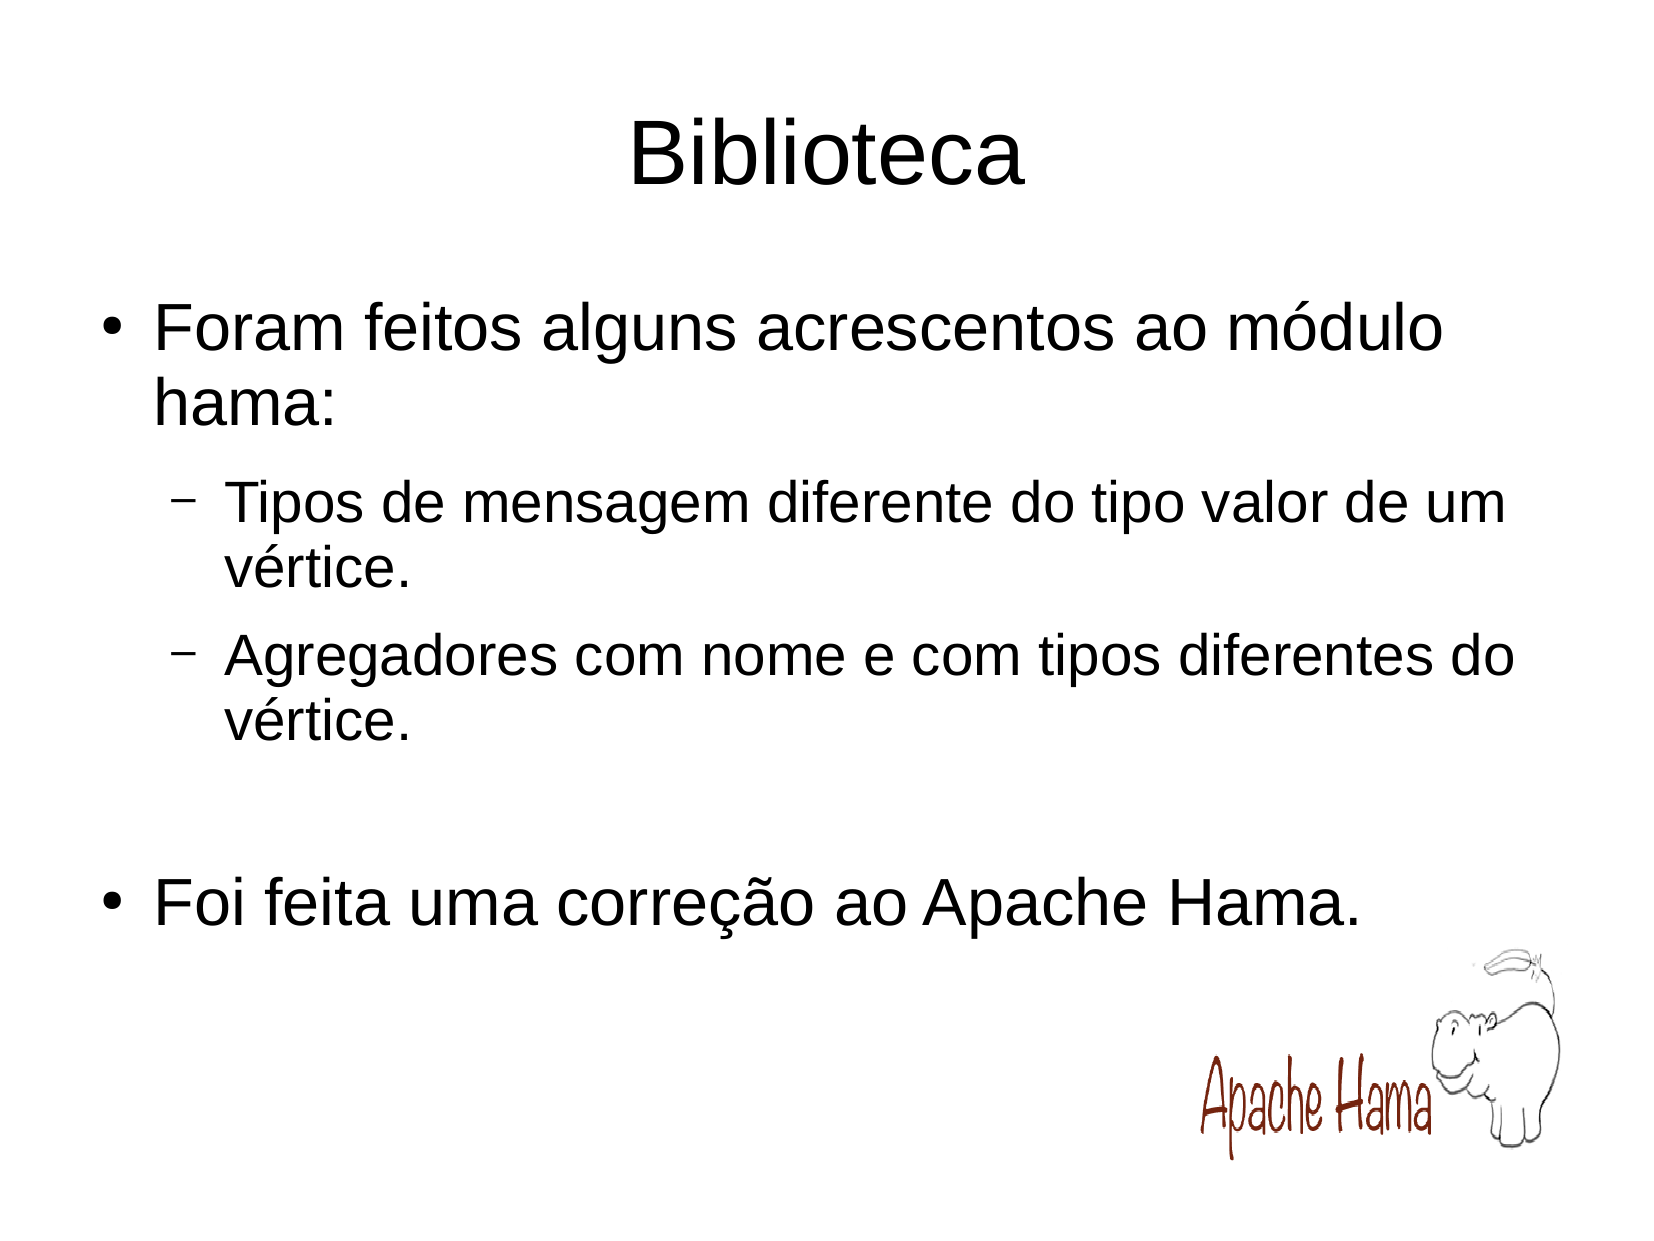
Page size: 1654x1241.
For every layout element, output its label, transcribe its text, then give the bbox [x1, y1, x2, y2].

title Biblioteca [82, 49, 1571, 257]
picture [1184, 944, 1571, 1171]
list Foram feitos alguns acrescentos ao módulo hama: Tipos de mensagem diferente do tipo valor de um vértice. Agregadores com nome e com tipos diferentes do vértice. Foi feita uma correção ao Apache Hama. [82, 290, 1571, 1010]
